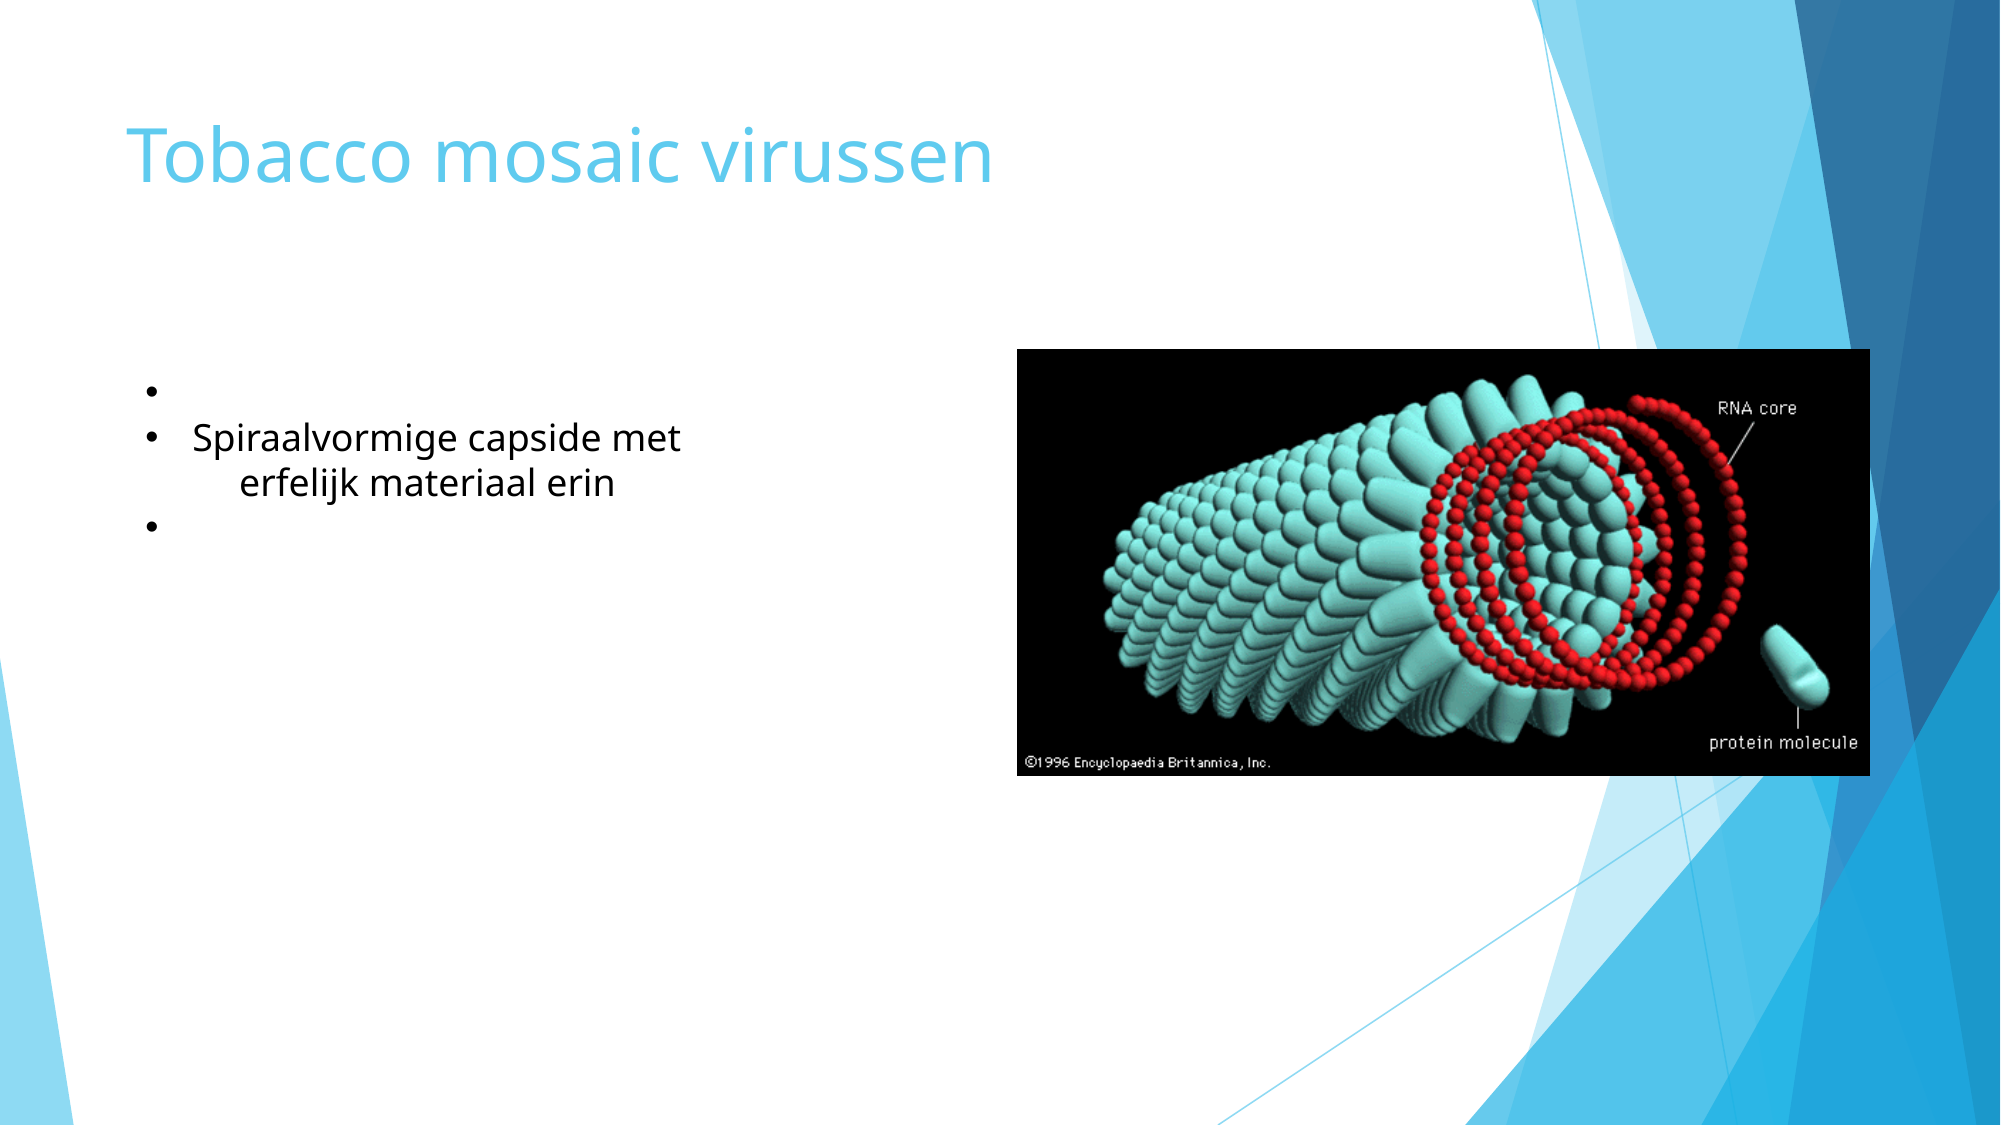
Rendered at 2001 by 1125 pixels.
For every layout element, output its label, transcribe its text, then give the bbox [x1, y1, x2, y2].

text_box Spiraalvormige capside met erfelijk materiaal erin [130, 316, 774, 560]
title Tobacco mosaic virussen [111, 99, 1522, 317]
picture [1017, 349, 1870, 776]
